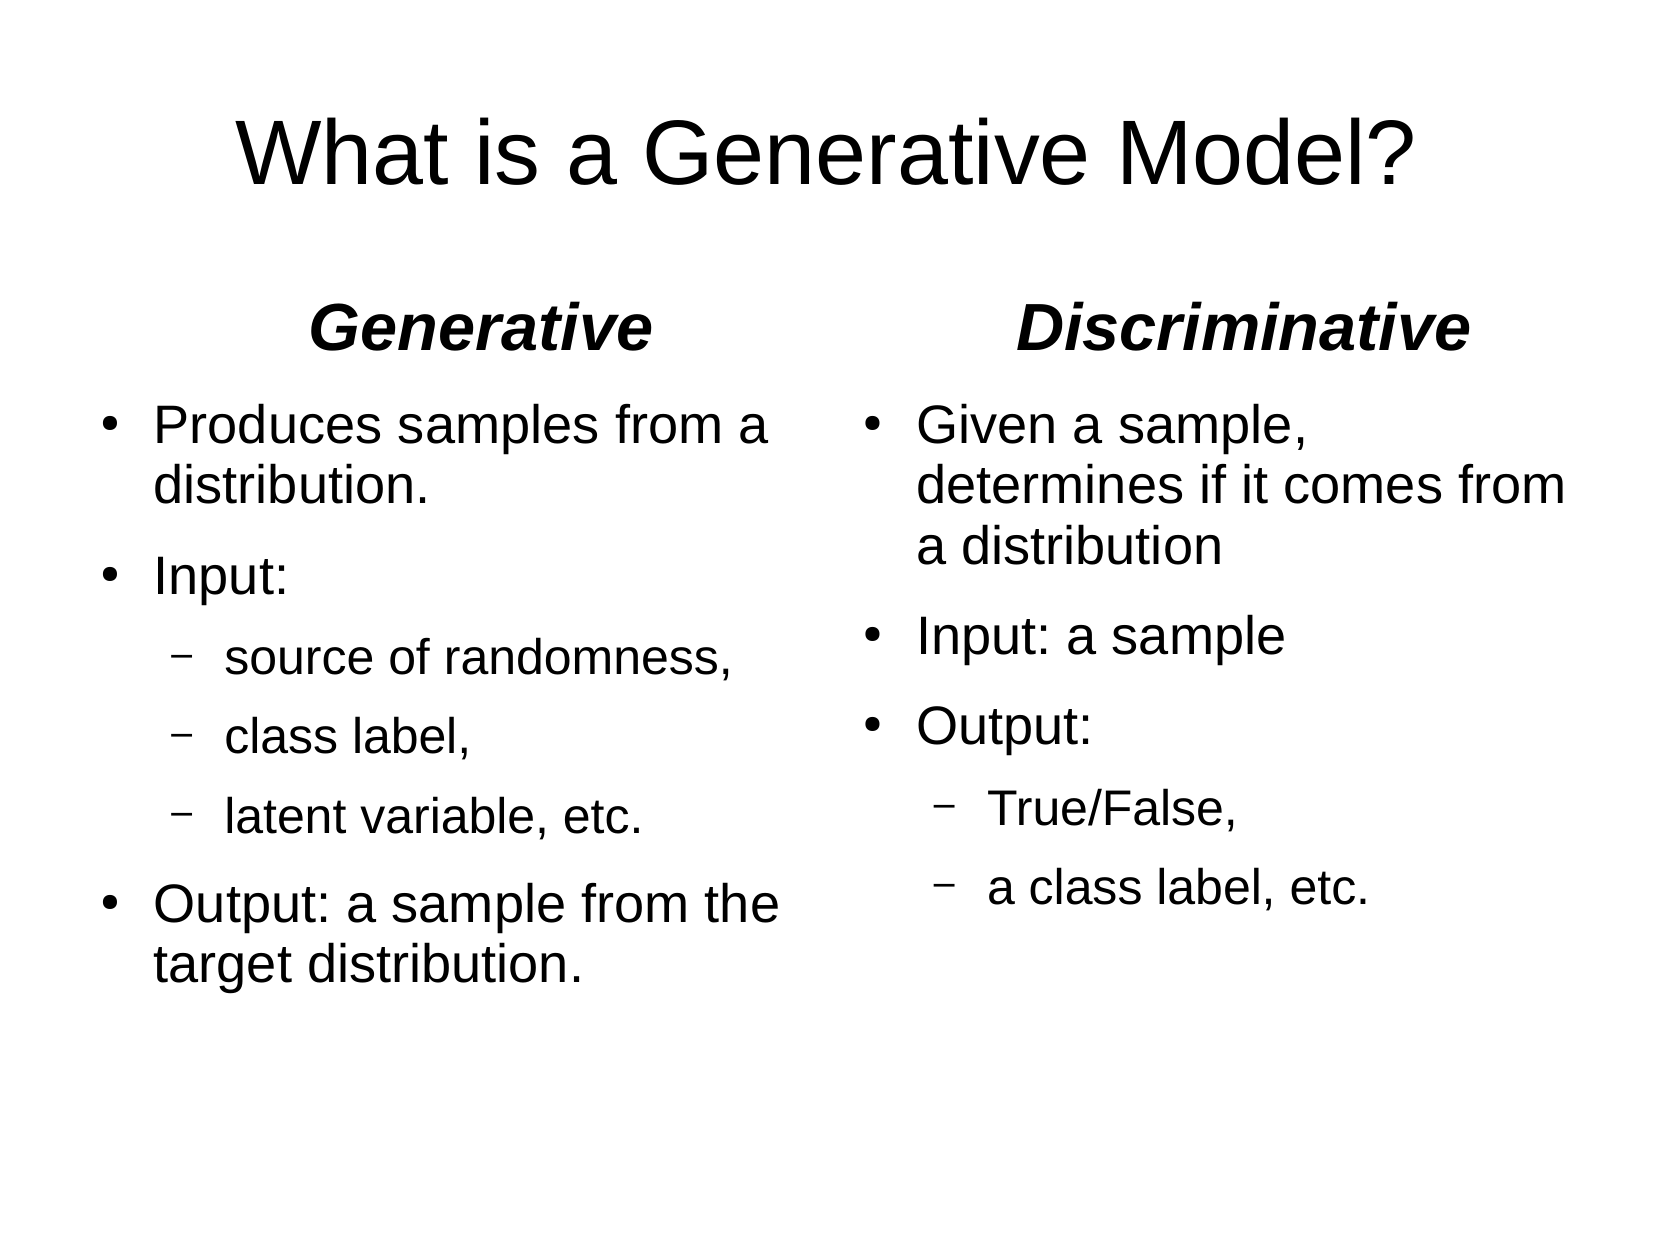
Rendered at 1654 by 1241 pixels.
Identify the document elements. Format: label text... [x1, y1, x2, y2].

title What is a Generative Model? [82, 49, 1571, 257]
list Generative Produces samples from a distribution. Input: source of randomness, class label, latent variable, etc. Output: a sample from the target distribution. [82, 290, 809, 1201]
list Discriminative Given a sample, determines if it comes from a distribution Input: a sample Output: True/False, a class label, etc. [845, 290, 1572, 1186]
